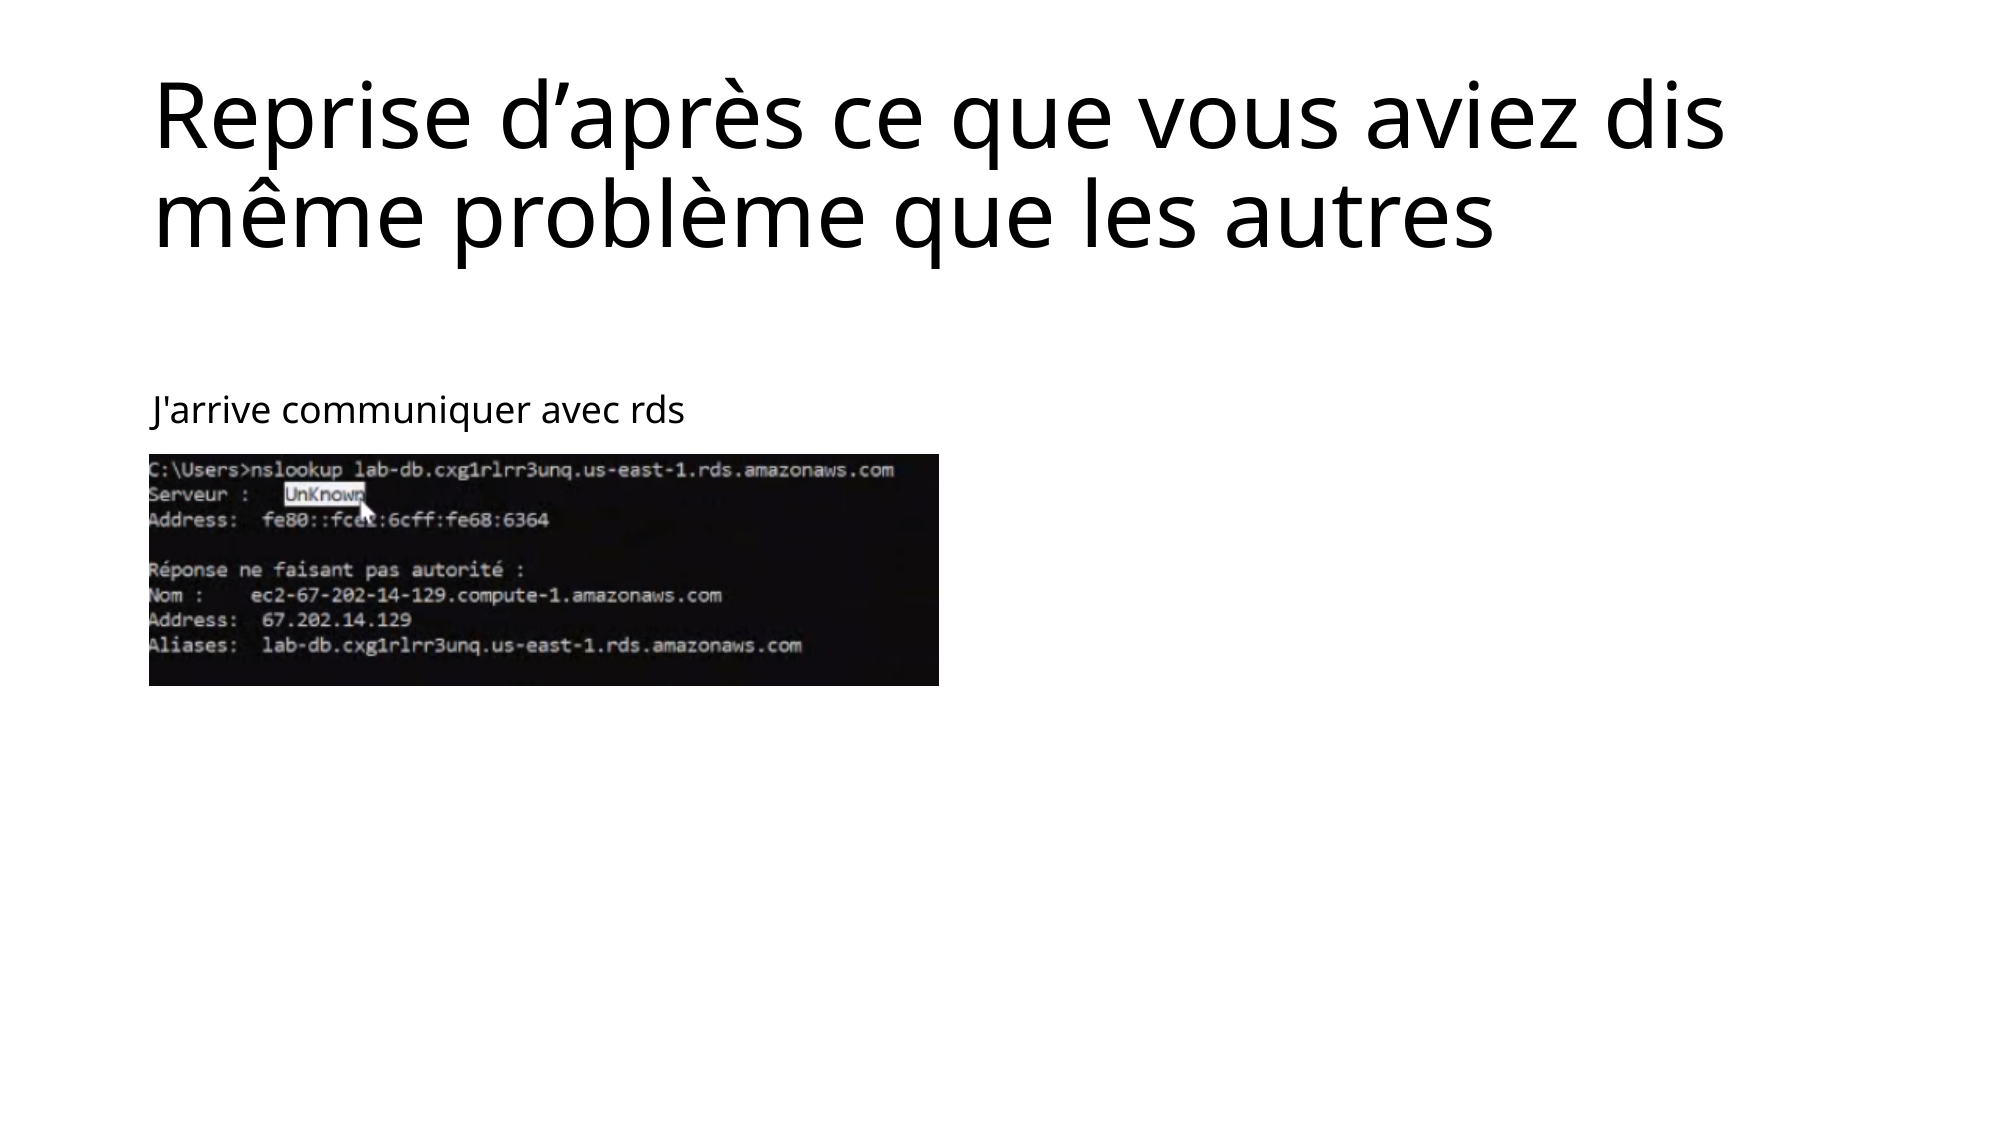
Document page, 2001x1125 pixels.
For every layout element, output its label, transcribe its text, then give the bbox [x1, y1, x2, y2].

text_box J'arrive communiquer avec rds [137, 378, 663, 440]
title Reprise d’après ce que vous aviez dis même problème que les autres [137, 59, 1863, 278]
picture [149, 454, 939, 686]
